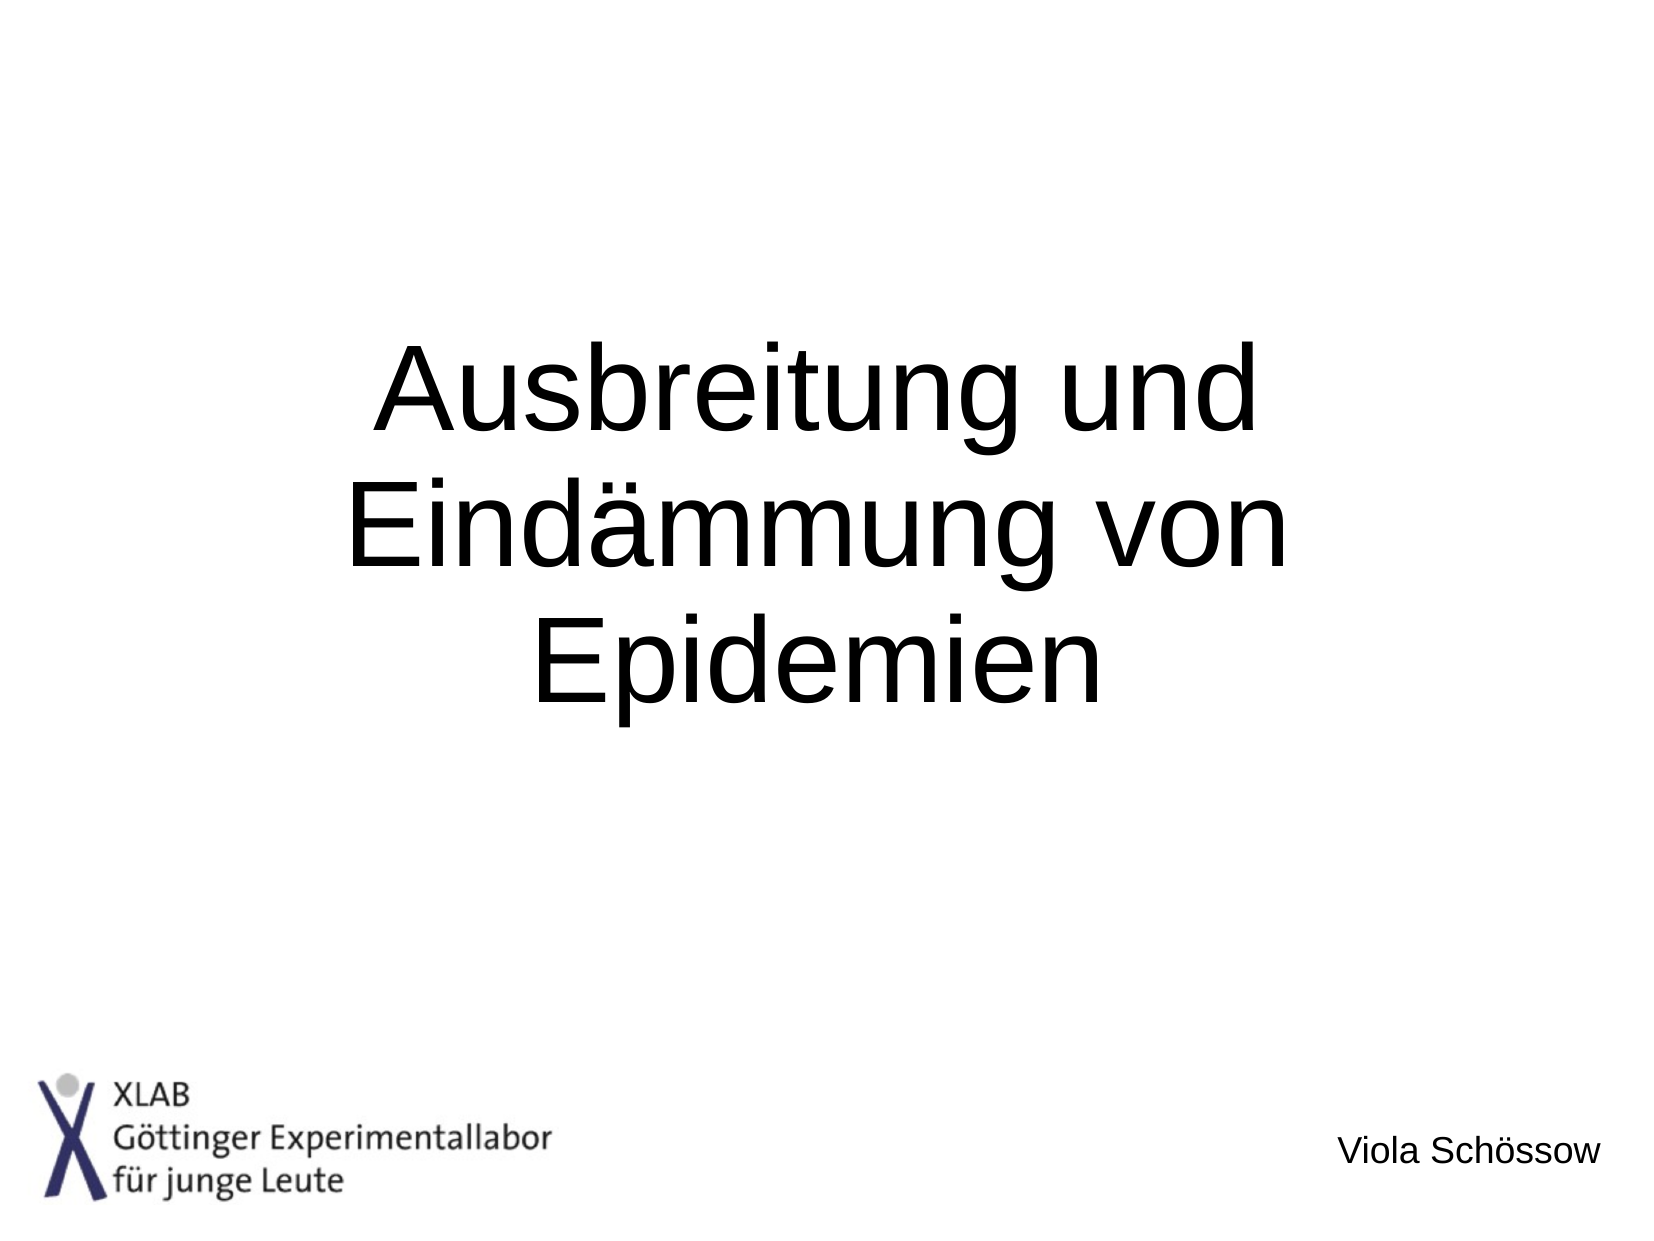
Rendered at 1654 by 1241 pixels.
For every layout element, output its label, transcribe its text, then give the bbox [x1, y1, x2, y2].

picture [23, 1062, 559, 1205]
text_box Viola Schössow [1322, 1122, 1642, 1221]
title Ausbreitung und Eindämmung von Epidemien [73, 318, 1562, 730]
